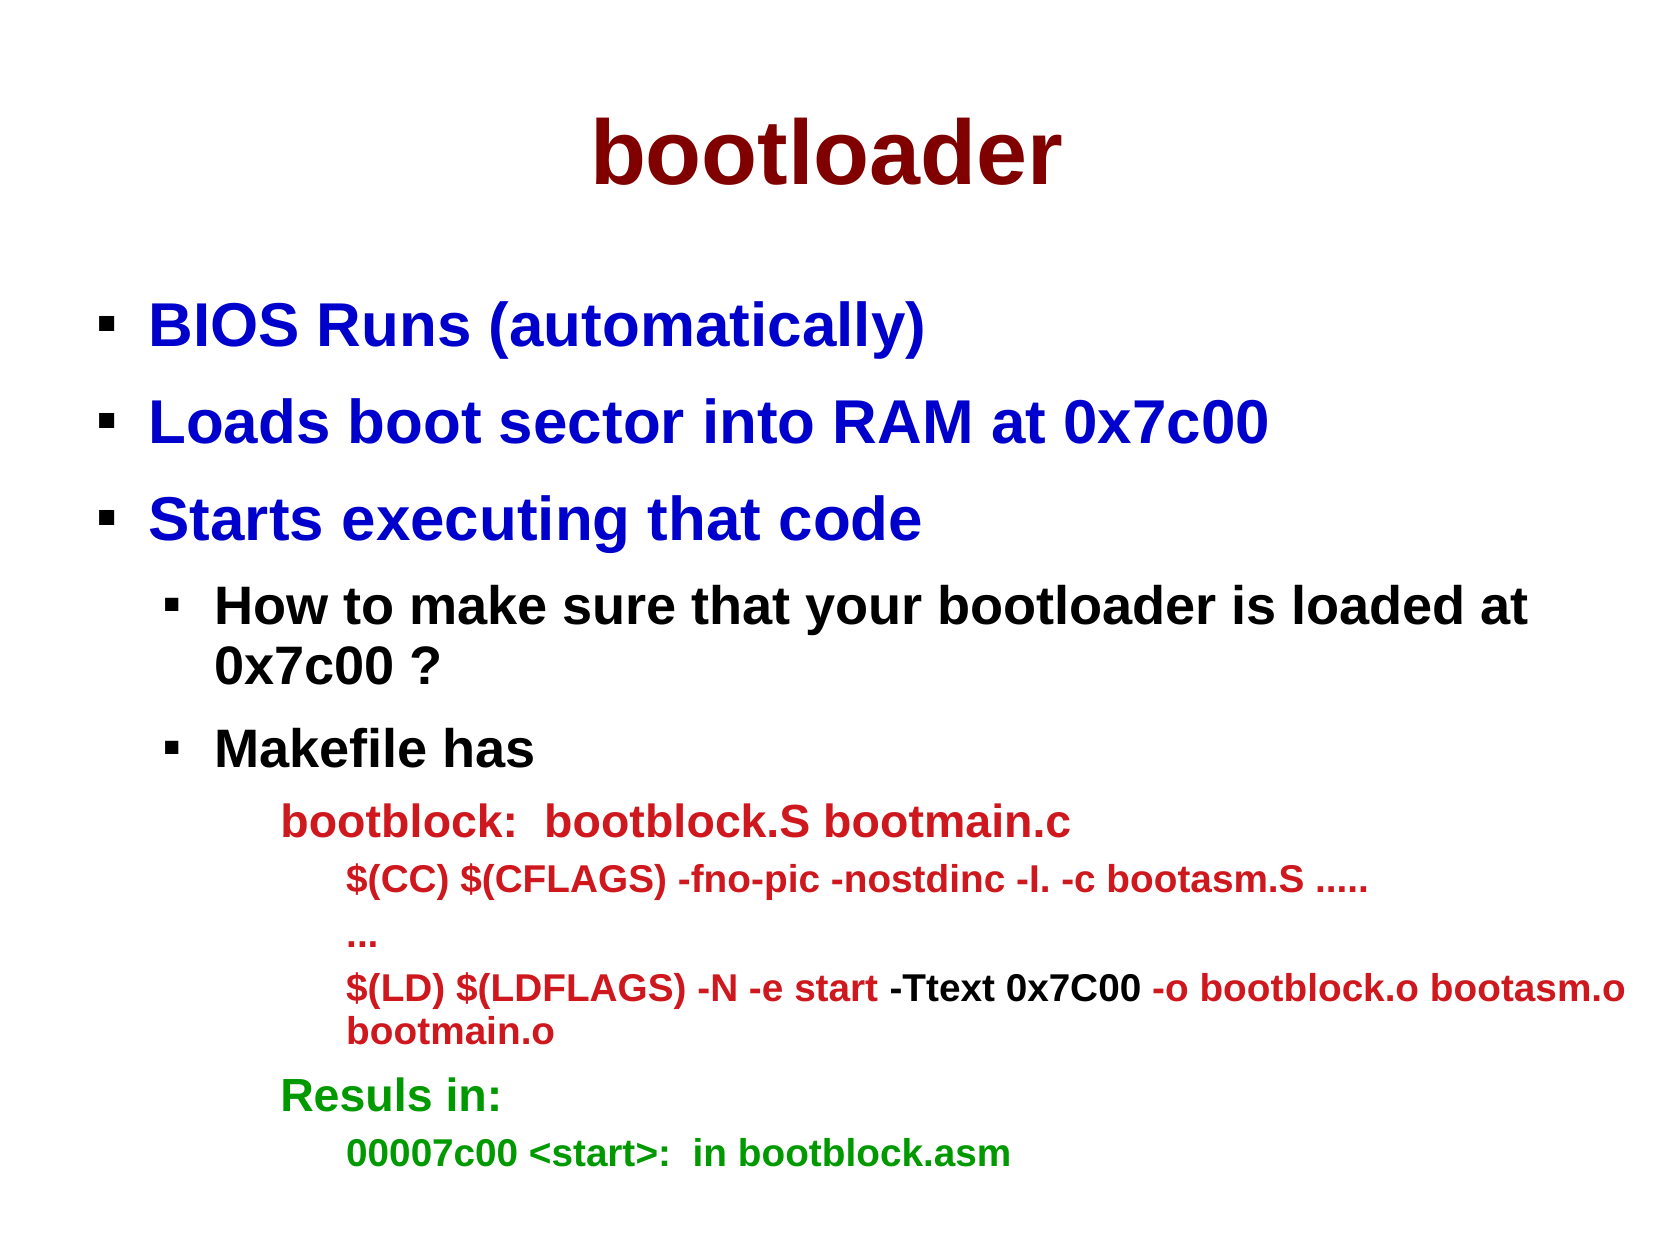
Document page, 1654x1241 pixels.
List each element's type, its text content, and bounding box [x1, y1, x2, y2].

title bootloader [82, 49, 1571, 257]
list BIOS Runs (automatically) Loads boot sector into RAM at 0x7c00 Starts executing that code How to make sure that your bootloader is loaded at 0x7c00 ? Makefile has bootblock: bootblock.S bootmain.c $(CC) $(CFLAGS) -fno-pic -nostdinc -I. -c bootasm.S ..... ... $(LD) $(LDFLAGS) -N -e start -Ttext 0x7C00 -o bootblock.o bootasm.o bootmain.o Resuls in: 00007c00 <start>: in bootblock.asm [82, 290, 1630, 1182]
